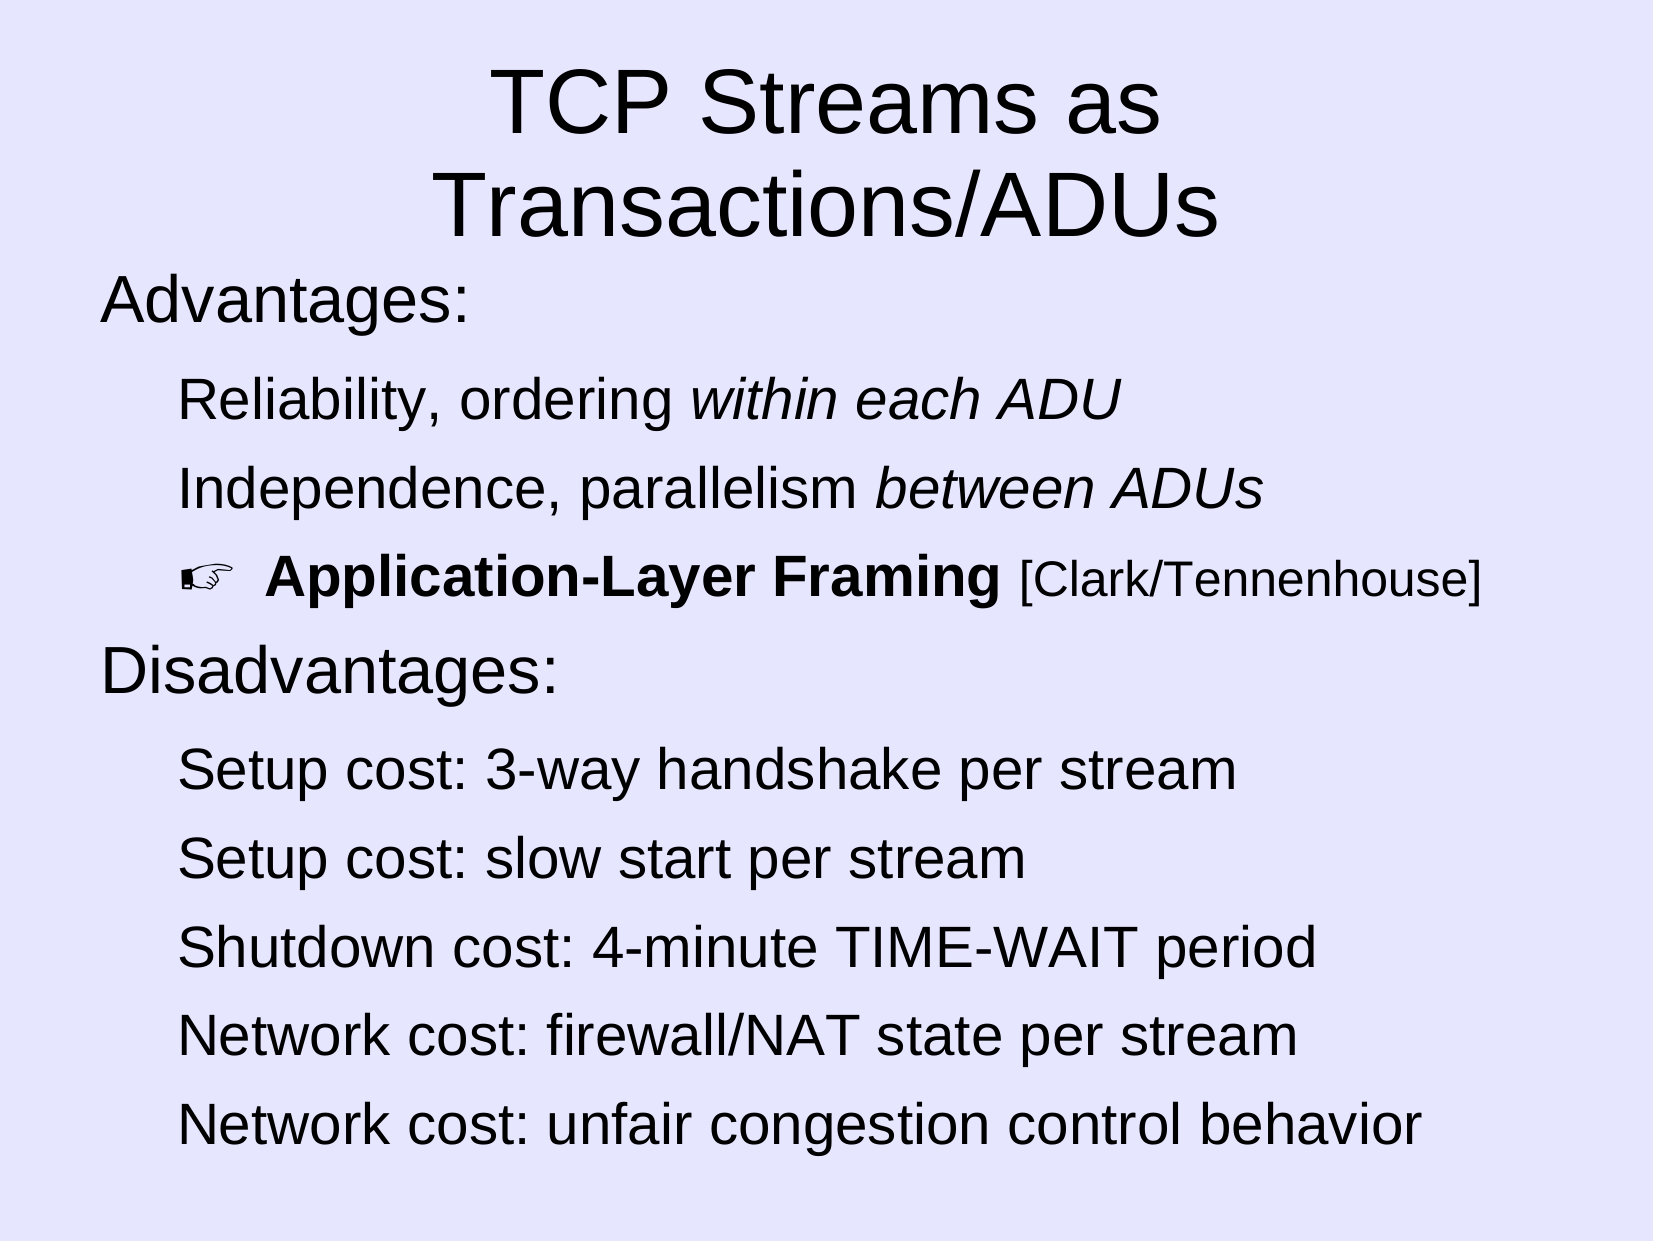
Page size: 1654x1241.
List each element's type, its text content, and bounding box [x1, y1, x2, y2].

list Advantages: Reliability, ordering within each ADU Independence, parallelism between ADUs ☞ Application-Layer Framing [Clark/Tennenhouse] Disadvantages: Setup cost: 3-way handshake per stream Setup cost: slow start per stream Shutdown cost: 4-minute TIME-WAIT period Network cost: firewall/NAT state per stream Network cost: unfair congestion control behavior [82, 262, 1571, 1189]
title TCP Streams as Transactions/ADUs [82, 56, 1571, 250]
